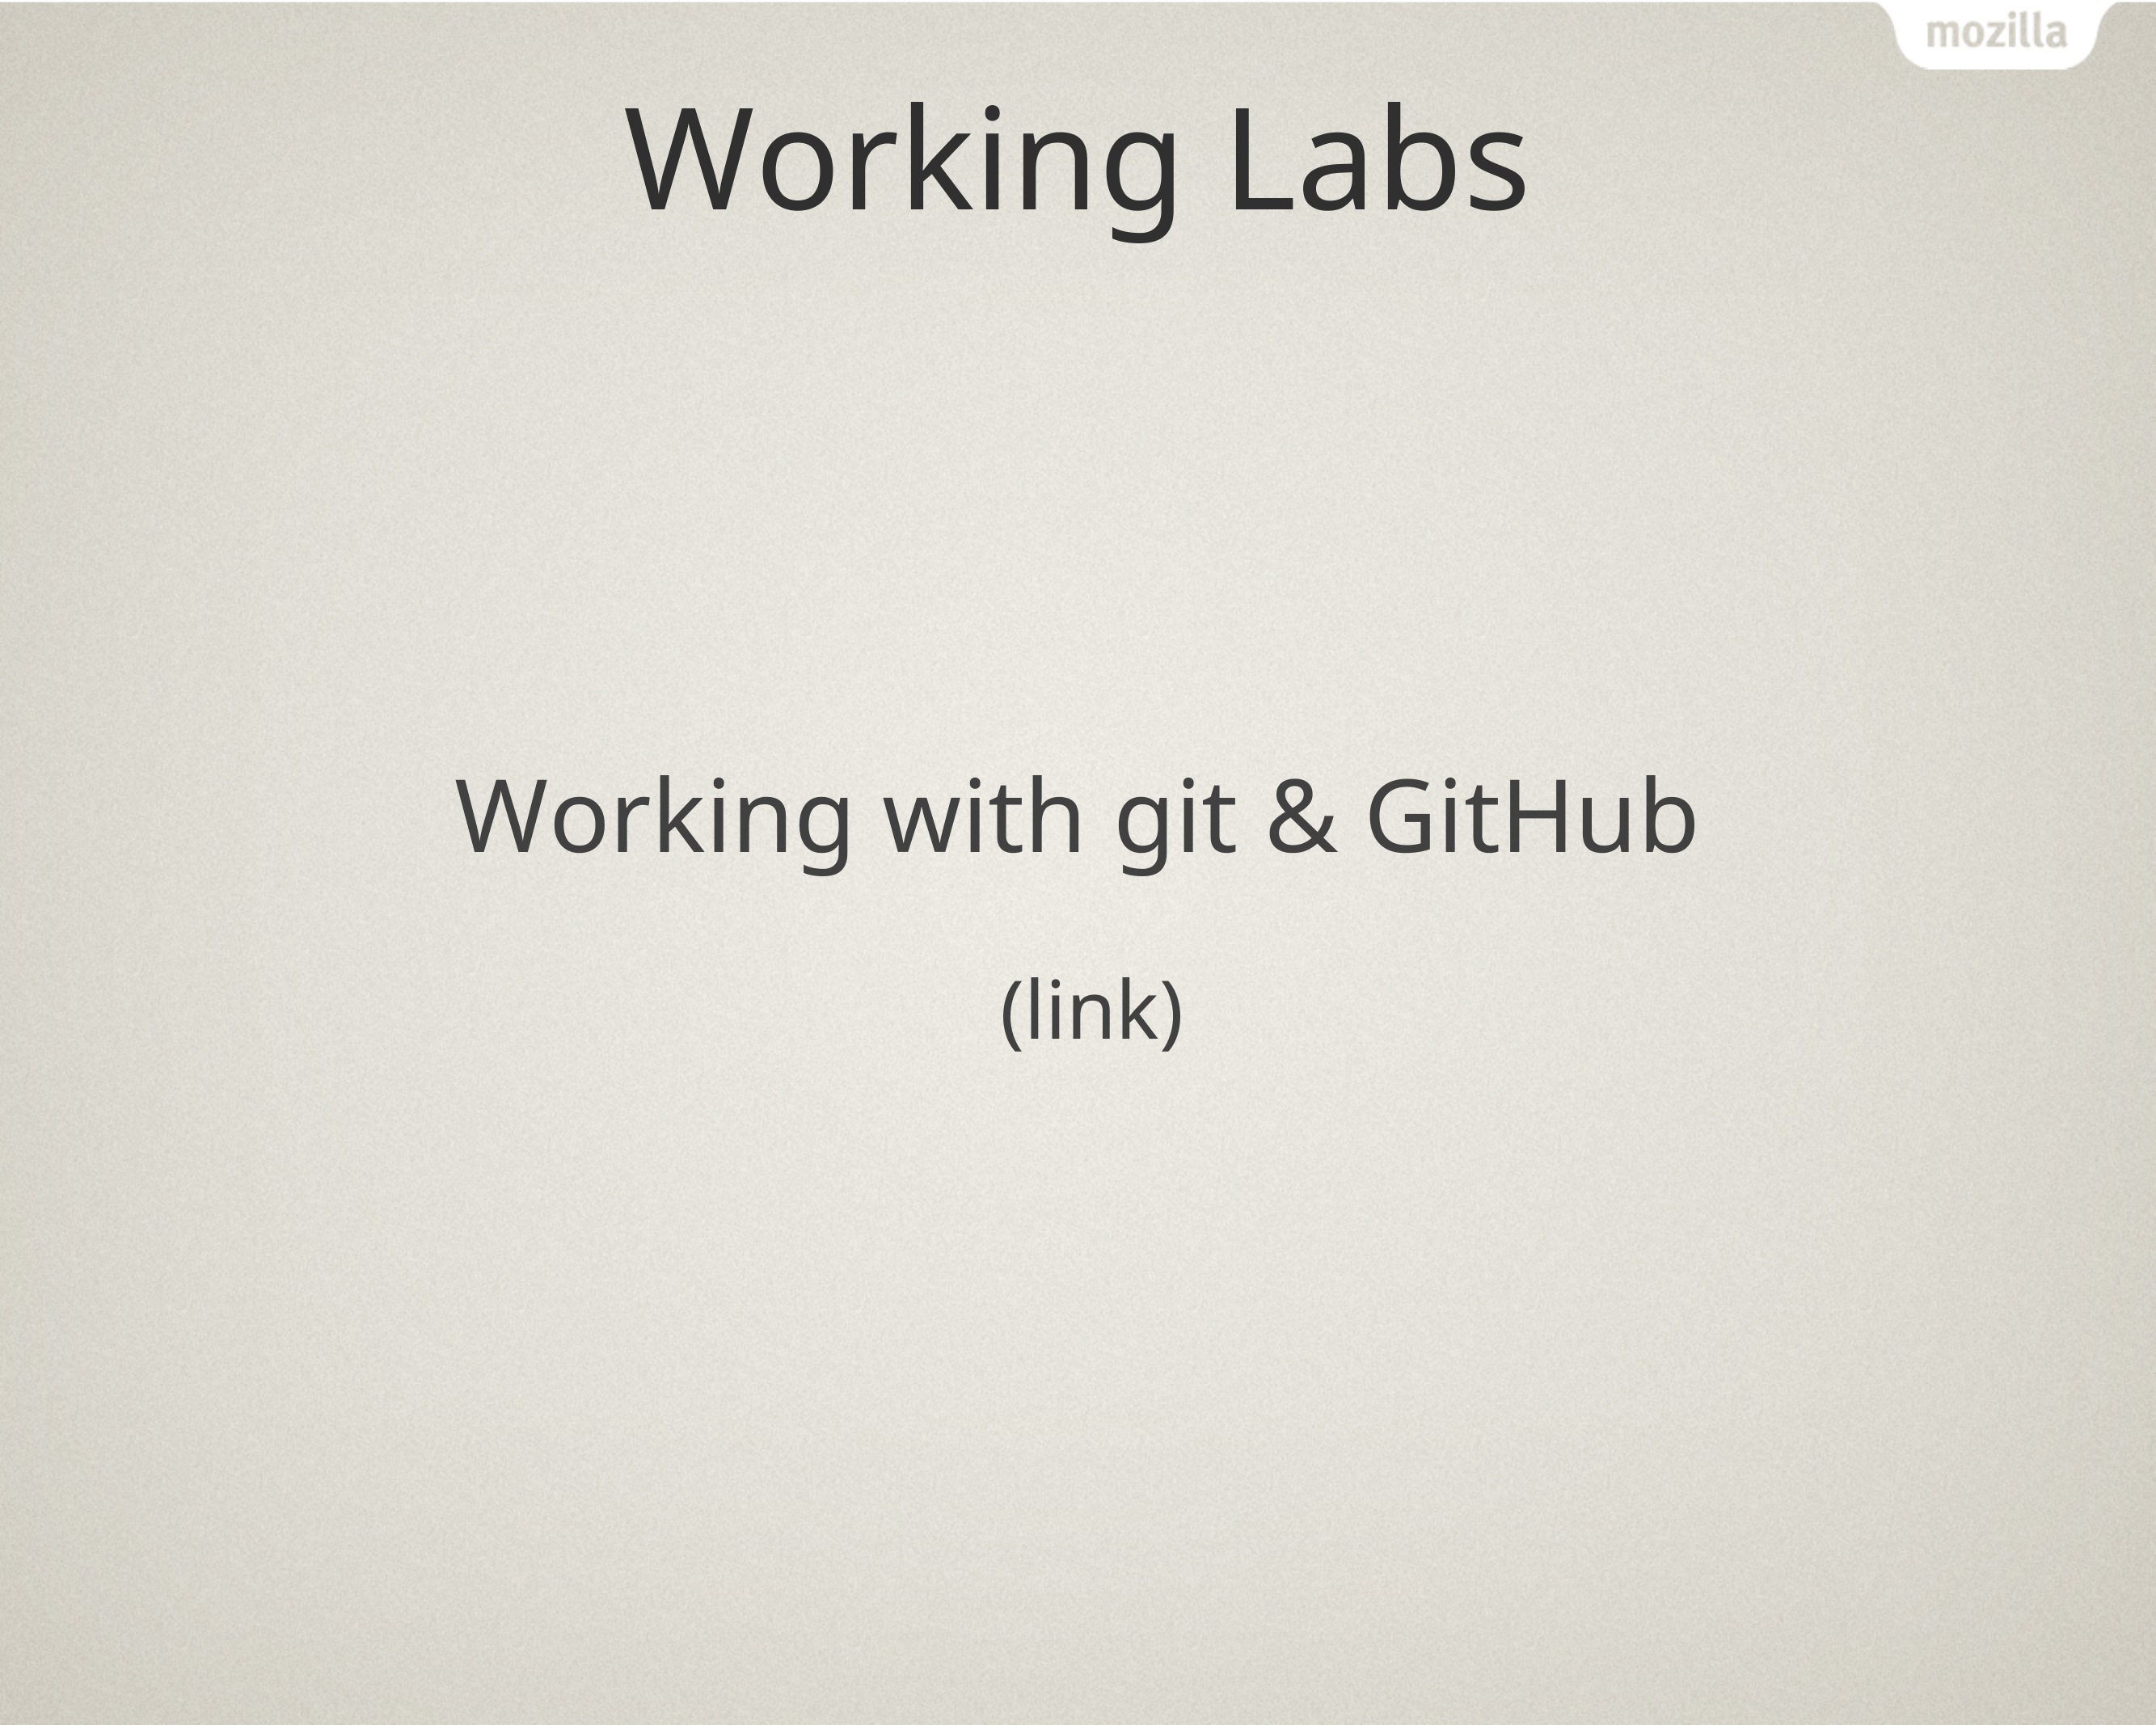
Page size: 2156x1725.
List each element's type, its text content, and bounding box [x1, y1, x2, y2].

subtitle Working with git & GitHub (link) [108, 403, 2048, 1404]
picture [0, 0, 2156, 1725]
title Working Labs [58, 45, 2097, 261]
